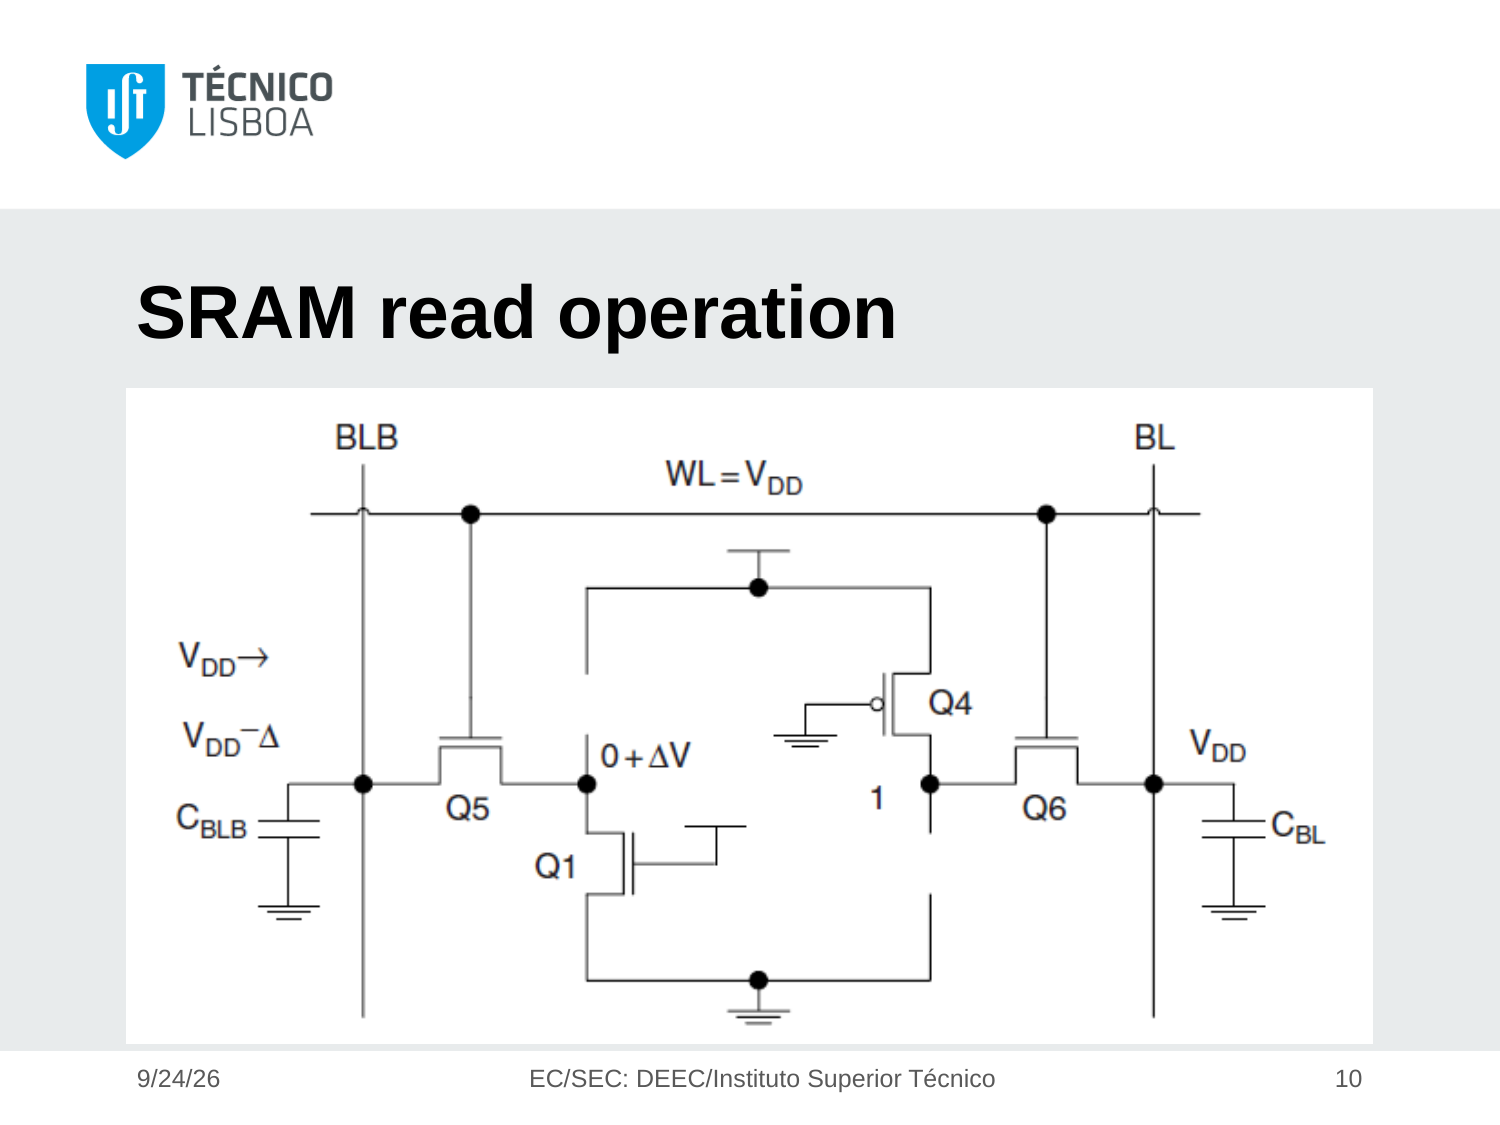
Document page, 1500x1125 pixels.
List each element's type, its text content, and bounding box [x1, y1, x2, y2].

slide_number <number> [1077, 1052, 1378, 1103]
title SRAM read operation [121, 237, 1378, 381]
slide_number 12/10/20 [121, 1052, 425, 1103]
picture [0, 0, 1500, 1125]
footer EC/SEC: DEEC/Instituto Superior Técnico [512, 1052, 1021, 1103]
